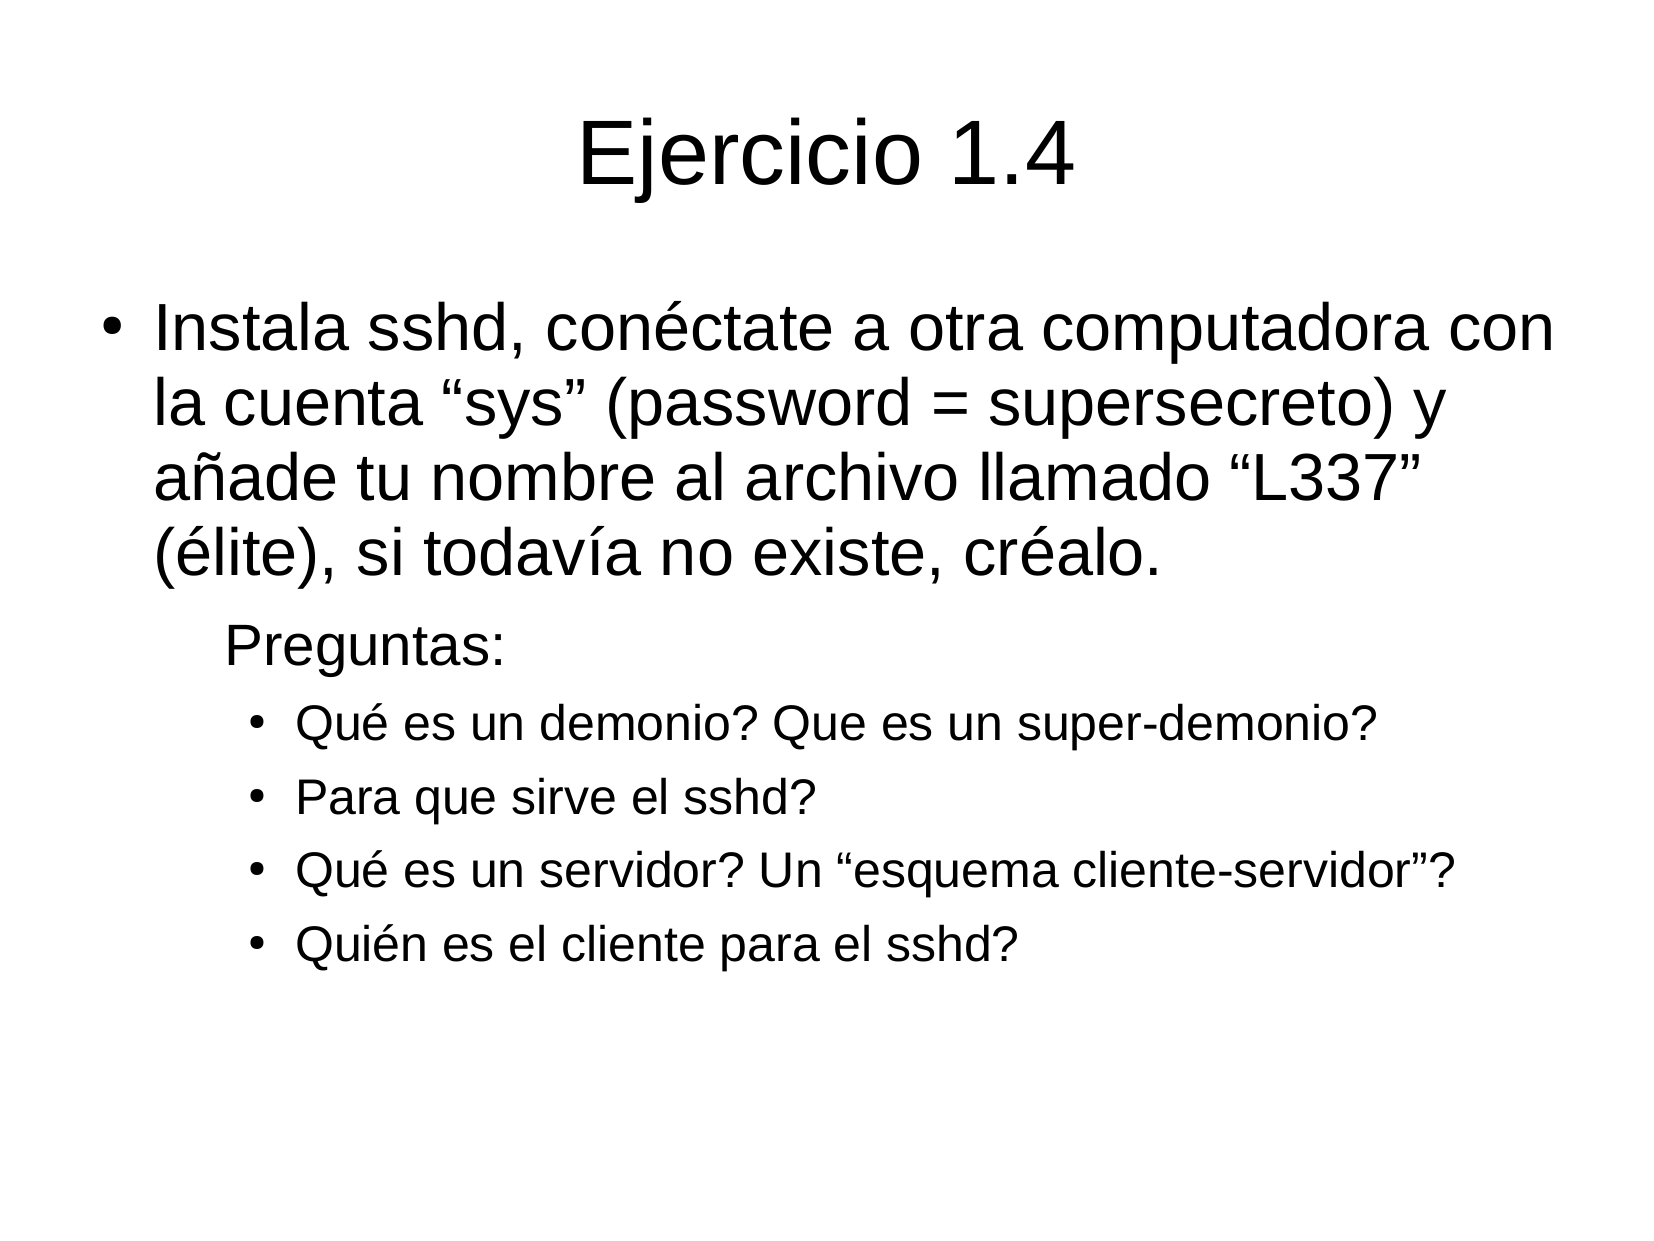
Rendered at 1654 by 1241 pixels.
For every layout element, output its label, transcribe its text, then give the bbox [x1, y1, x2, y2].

list Instala sshd, conéctate a otra computadora con la cuenta “sys” (password = supersecreto) y añade tu nombre al archivo llamado “L337” (élite), si todavía no existe, créalo. Preguntas: Qué es un demonio? Que es un super-demonio? Para que sirve el sshd? Qué es un servidor? Un “esquema cliente-servidor”? Quién es el cliente para el sshd? [82, 290, 1571, 1010]
title Ejercicio 1.4 [82, 49, 1571, 257]
